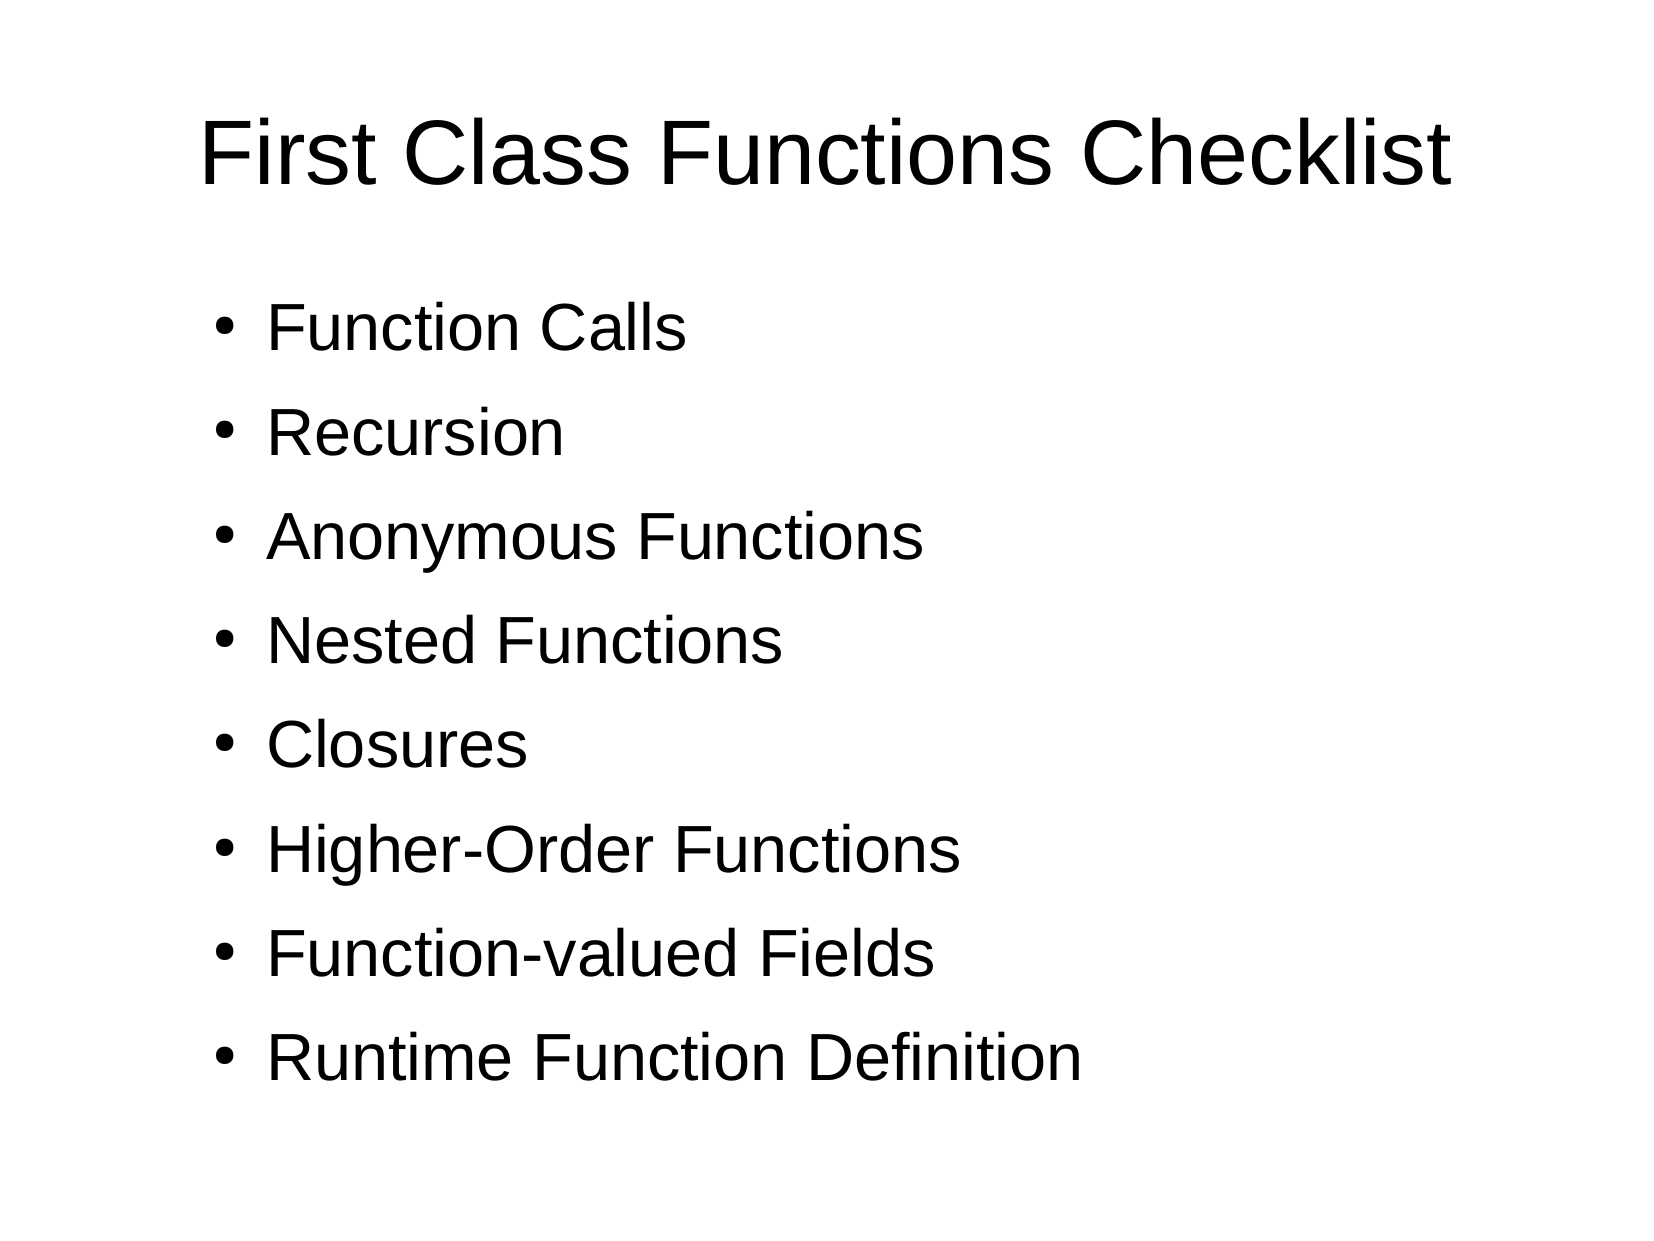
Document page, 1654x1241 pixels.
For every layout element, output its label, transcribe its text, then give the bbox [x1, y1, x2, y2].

title First Class Functions Checklist [82, 56, 1571, 250]
list Function Calls Recursion Anonymous Functions Nested Functions Closures Higher-Order Functions Function-valued Fields Runtime Function Definition [195, 290, 1501, 1094]
